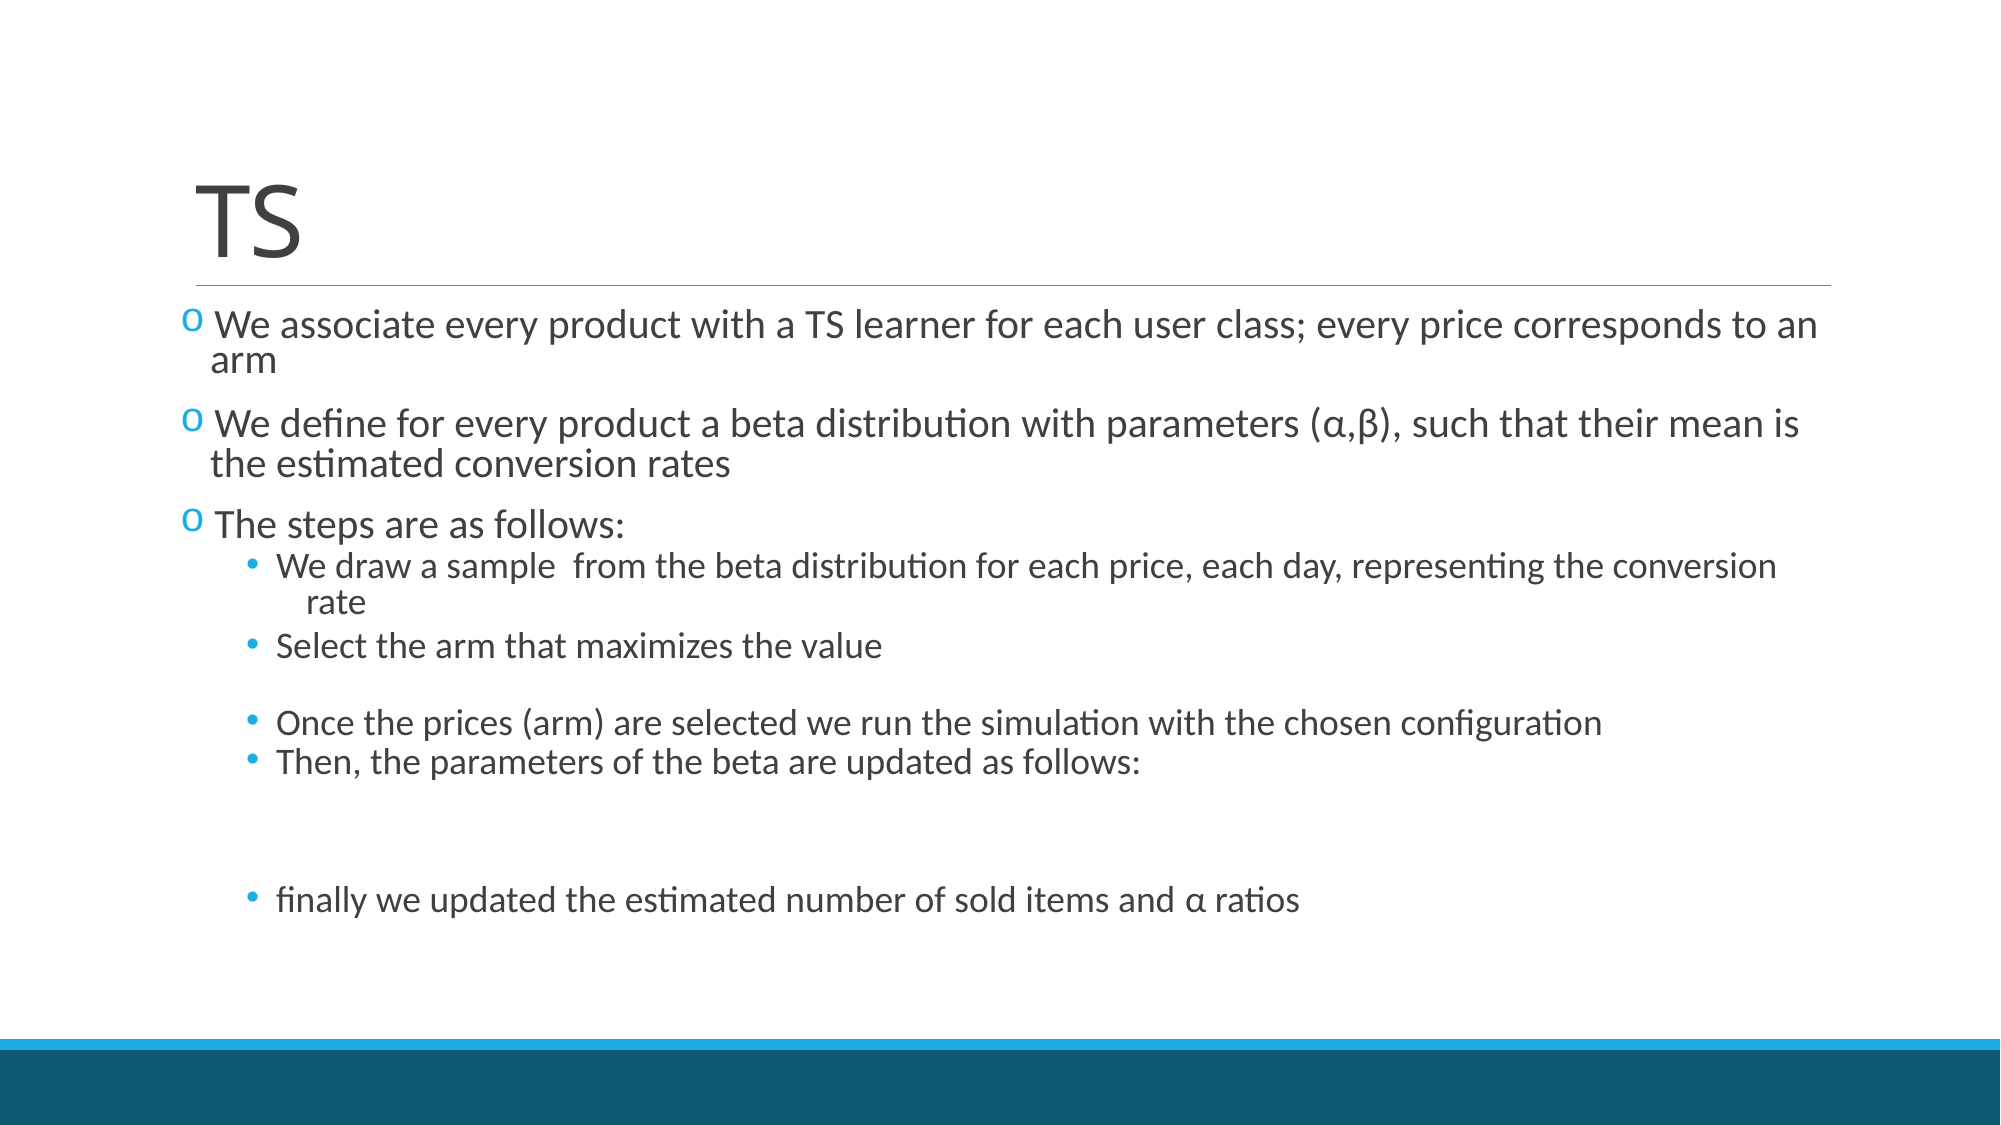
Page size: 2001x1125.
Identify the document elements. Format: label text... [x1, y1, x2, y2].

list We associate every product with a TS learner for each user class; every price corresponds to an arm We define for every product a beta distribution with parameters (α,β), such that their mean is the estimated conversion rates The steps are as follows: We draw a sample from the beta distribution for each price, each day, representing the conversion rate Select the arm that maximizes the value Once the prices (arm) are selected we run the simulation with the chosen configuration Then, the parameters of the beta are updated as follows: finally we updated the estimated number of sold items and α ratios [180, 302, 1849, 963]
title TS [180, 47, 1831, 286]
